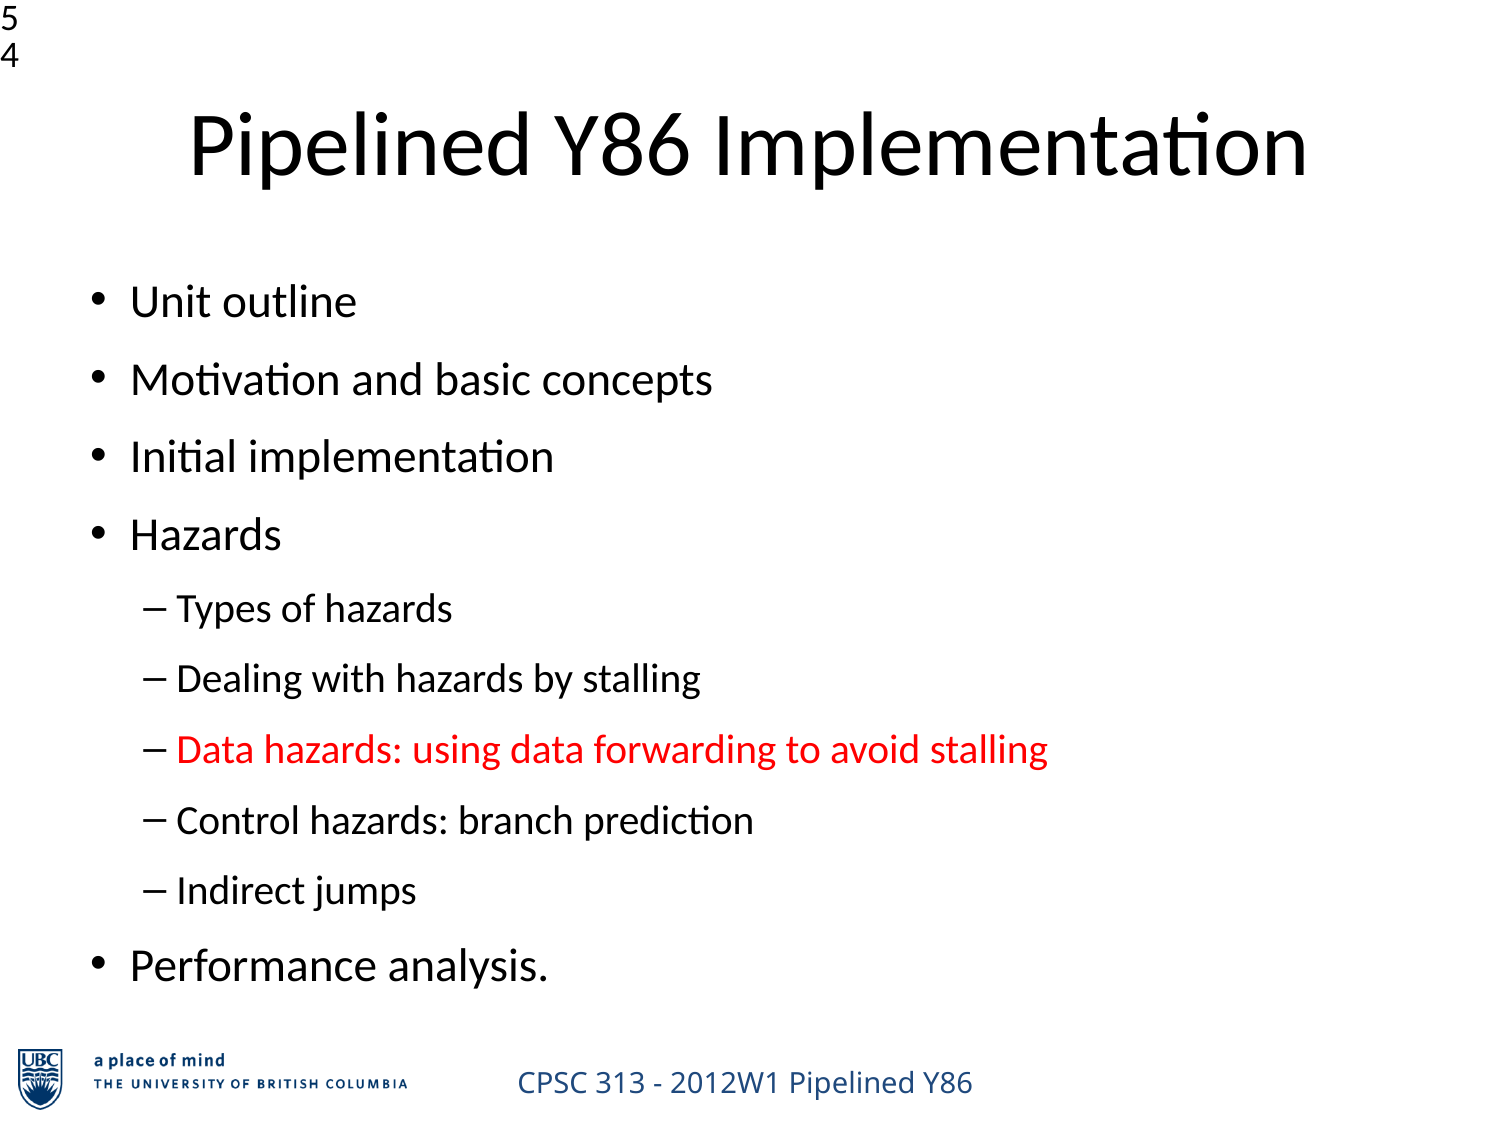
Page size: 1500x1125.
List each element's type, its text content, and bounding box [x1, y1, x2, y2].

title Pipelined Y86 Implementation [75, 45, 1425, 233]
picture [18, 1049, 407, 1110]
list Unit outline Motivation and basic concepts Initial implementation Hazards Types of hazards Dealing with hazards by stalling Data hazards: using data forwarding to avoid stalling Control hazards: branch prediction Indirect jumps Performance analysis. [75, 262, 1425, 1005]
